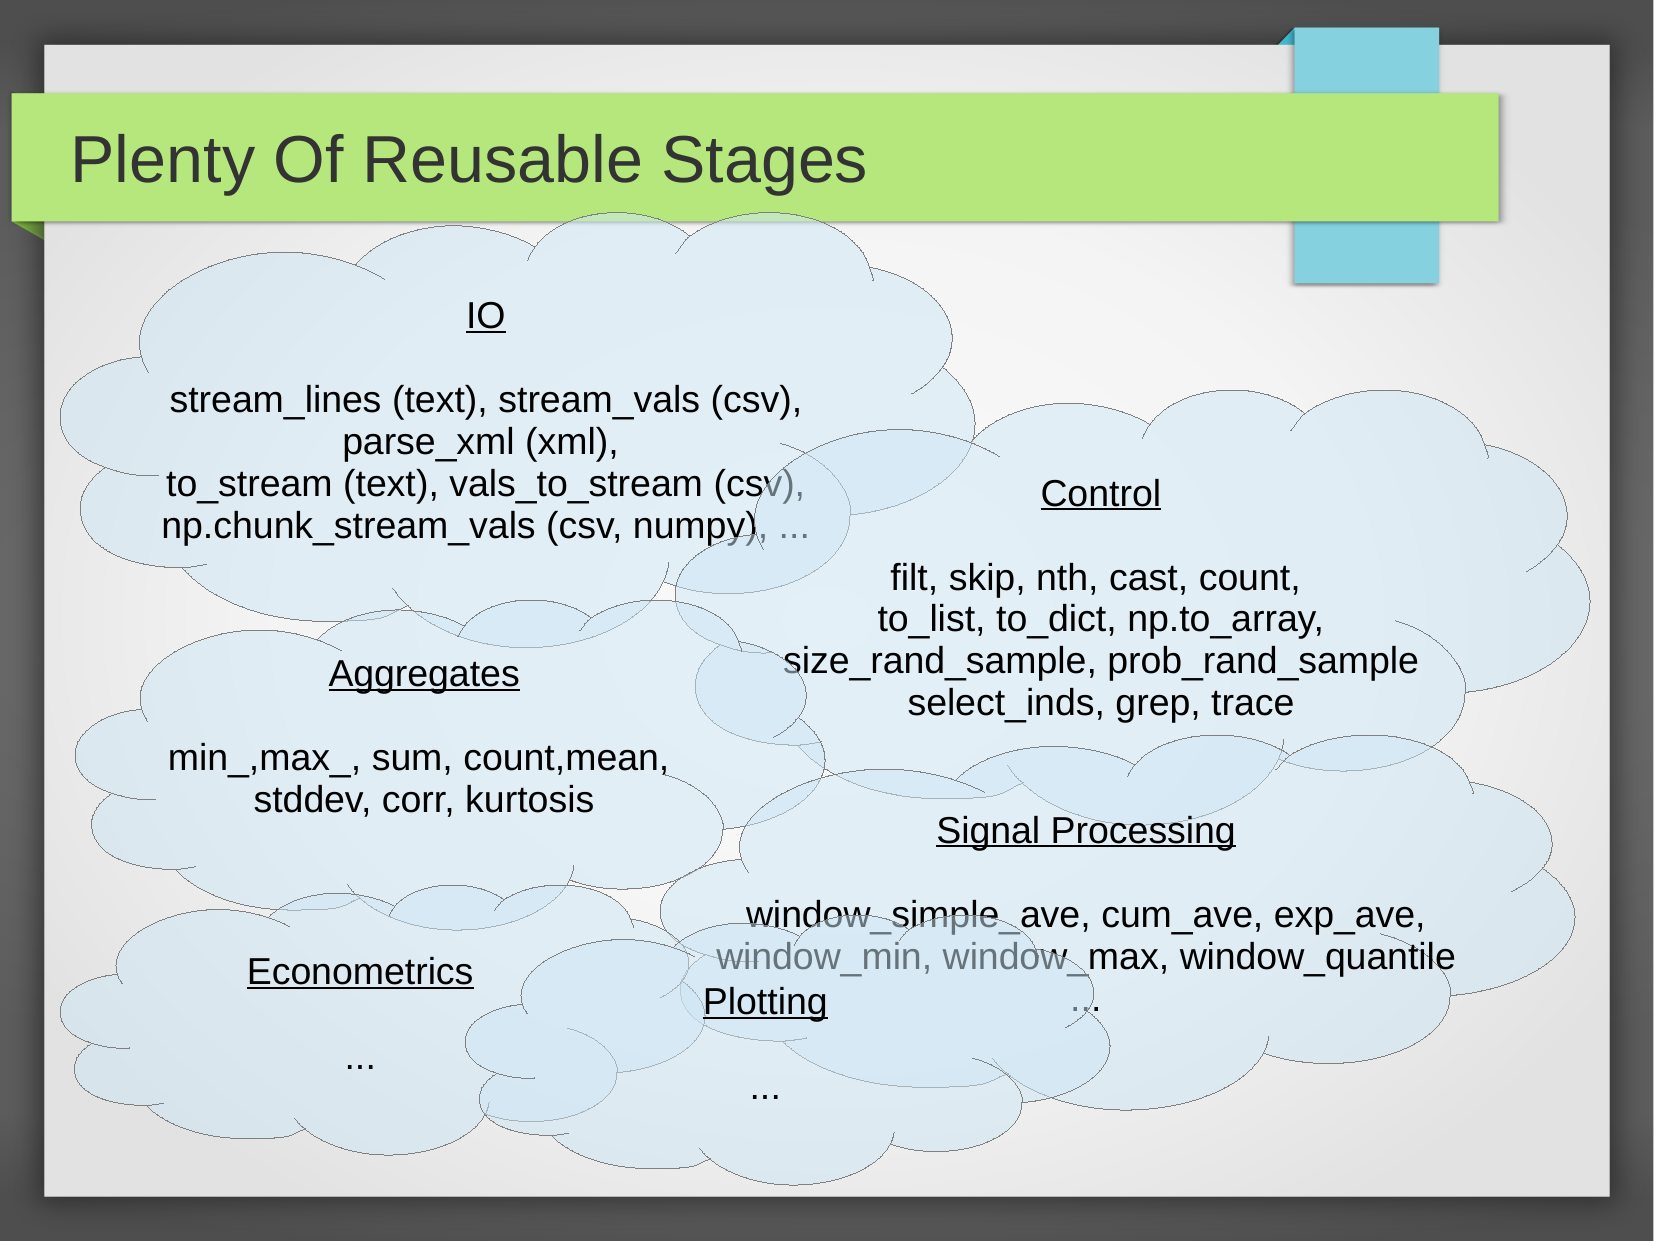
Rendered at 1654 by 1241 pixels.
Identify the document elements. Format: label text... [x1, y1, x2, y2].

text_box IO stream_lines (text), stream_vals (csv), parse_xml (xml), to_stream (text), vals_to_stream (csv), np.chunk_stream_vals (csv, numpy), ... [60, 212, 976, 625]
picture [0, 0, 1654, 1241]
text_box Econometrics ... [60, 885, 680, 1156]
text_box Control filt, skip, nth, cast, count, to_list, to_dict, np.to_array, size_rand_sample, prob_rand_sample select_inds, grep, trace [675, 390, 1591, 779]
text_box Signal Processing window_simple_ave, cum_ave, exp_ave, window_min, window_max, window_quantile ... [660, 735, 1576, 1111]
title Plenty Of Reusable Stages [70, 106, 1229, 213]
text_box Plotting ... [465, 915, 1111, 1186]
text_box Aggregates min_,max_, sum, count,mean, stddev, corr, kurtosis [75, 600, 826, 910]
